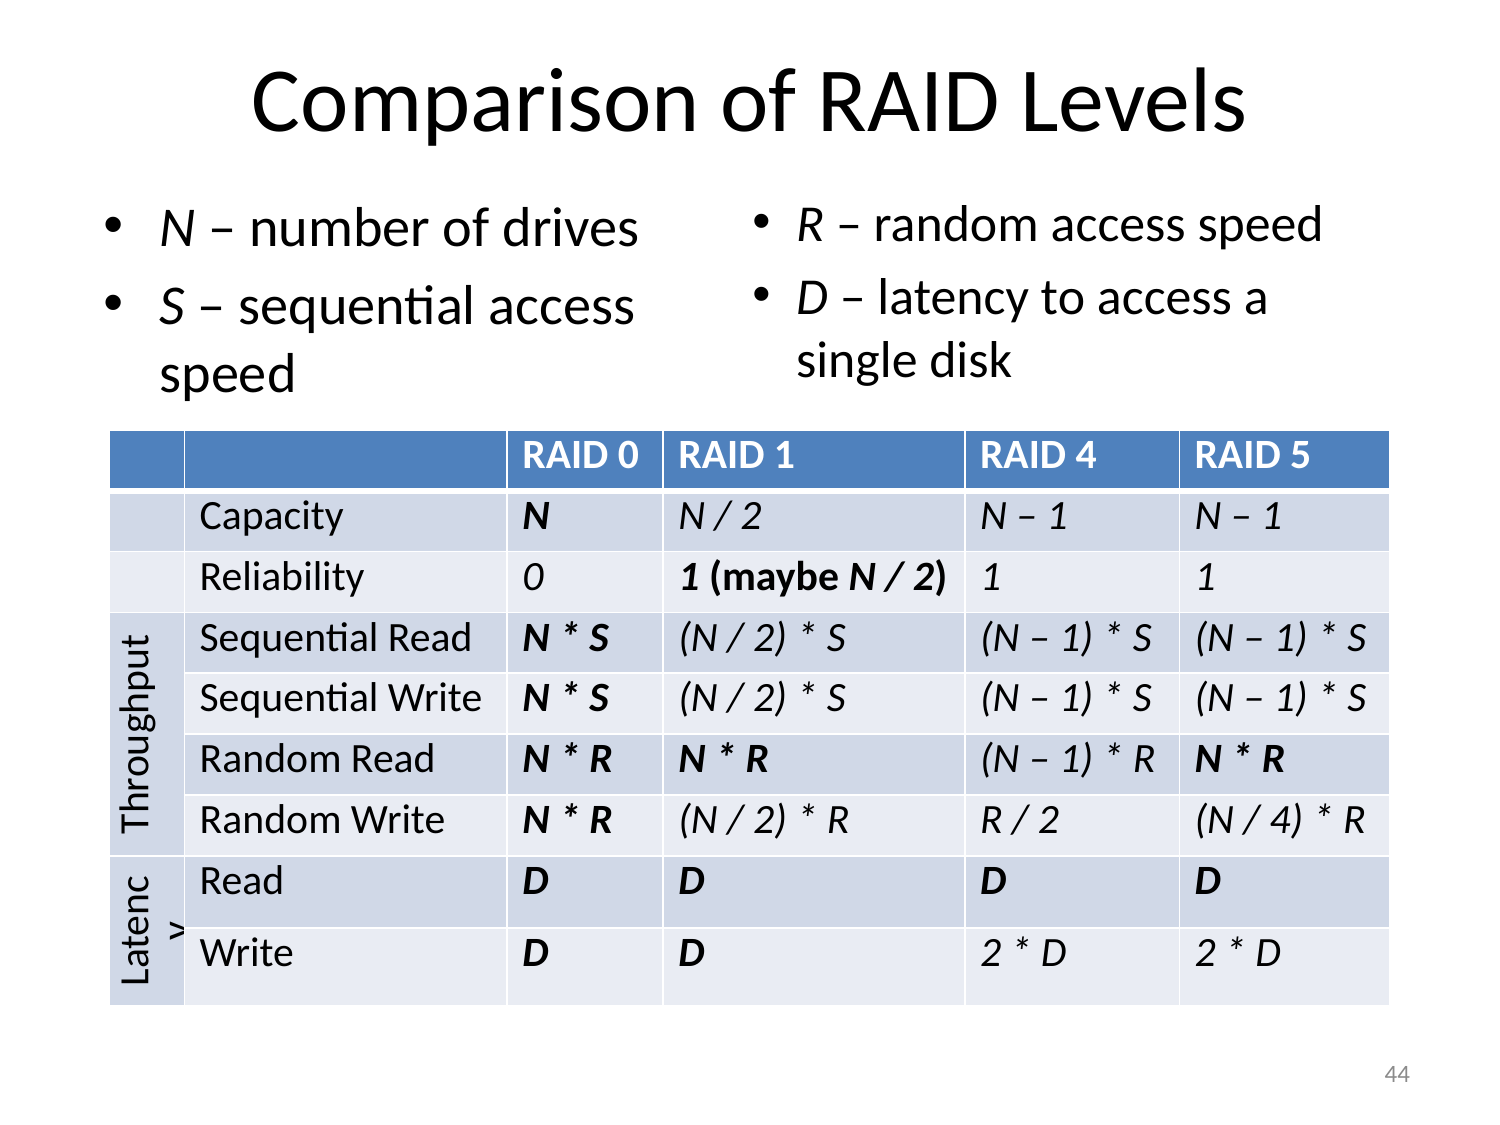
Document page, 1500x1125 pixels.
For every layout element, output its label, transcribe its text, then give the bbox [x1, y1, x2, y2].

table_header [185, 431, 506, 488]
table_cell D [508, 929, 662, 1005]
table_cell 1 [1180, 552, 1389, 612]
table_cell (N / 2) * R [664, 796, 964, 855]
table_cell Capacity [185, 494, 506, 551]
table_cell D [508, 857, 662, 927]
table_cell Sequential Write [185, 674, 506, 733]
table_cell 2 * D [1180, 929, 1389, 1005]
table_cell [110, 552, 184, 612]
table_cell 0 [508, 552, 662, 612]
table_cell N * S [508, 613, 662, 672]
table_cell Read [185, 857, 506, 927]
table_cell (N – 1) * S [1180, 674, 1389, 733]
table_cell (N – 1) * S [966, 613, 1179, 672]
table_header RAID 1 [664, 431, 964, 488]
table_cell (N – 1) * S [1180, 613, 1389, 672]
table_header [110, 431, 184, 488]
table_cell N – 1 [1180, 494, 1389, 551]
table_header RAID 5 [1180, 431, 1389, 488]
table_cell Throughput [110, 613, 184, 855]
table_cell (N – 1) * S [966, 674, 1179, 733]
table_cell Random Write [185, 796, 506, 855]
table_cell (N / 4) * R [1180, 796, 1389, 855]
text_box N – number of drives S – sequential access speed [88, 182, 710, 399]
title Comparison of RAID Levels [75, 1, 1425, 189]
table_cell 1 [966, 552, 1179, 612]
table_cell N * R [508, 735, 662, 794]
table_cell Reliability [185, 552, 506, 612]
table_cell N * R [664, 735, 964, 794]
table_cell N [508, 494, 662, 551]
table_cell D [664, 929, 964, 1005]
table_header RAID 0 [508, 431, 662, 488]
slide_number <number> [1074, 1042, 1425, 1103]
table_cell (N – 1) * R [966, 735, 1179, 794]
table_cell N – 1 [966, 494, 1179, 551]
table_cell N * S [508, 674, 662, 733]
table_cell (N / 2) * S [664, 613, 964, 672]
table_cell Sequential Read [185, 613, 506, 672]
table_cell N * R [508, 796, 662, 855]
table_cell [110, 494, 184, 551]
table_cell Write [185, 929, 506, 1005]
table_cell Random Read [185, 735, 506, 794]
table_cell D [664, 857, 964, 927]
table_cell 1 (maybe N / 2) [664, 552, 964, 612]
table_cell N / 2 [664, 494, 964, 551]
table_header RAID 4 [966, 431, 1179, 488]
table_cell N * R [1180, 735, 1389, 794]
table_cell D [966, 857, 1179, 927]
table_cell 2 * D [966, 929, 1179, 1005]
table_cell (N / 2) * S [664, 674, 964, 733]
text_box R – random access speed D – latency to access a single disk [737, 182, 1413, 399]
table_cell D [1180, 857, 1389, 927]
table_cell R / 2 [966, 796, 1179, 855]
table_cell Latency [110, 857, 184, 1005]
